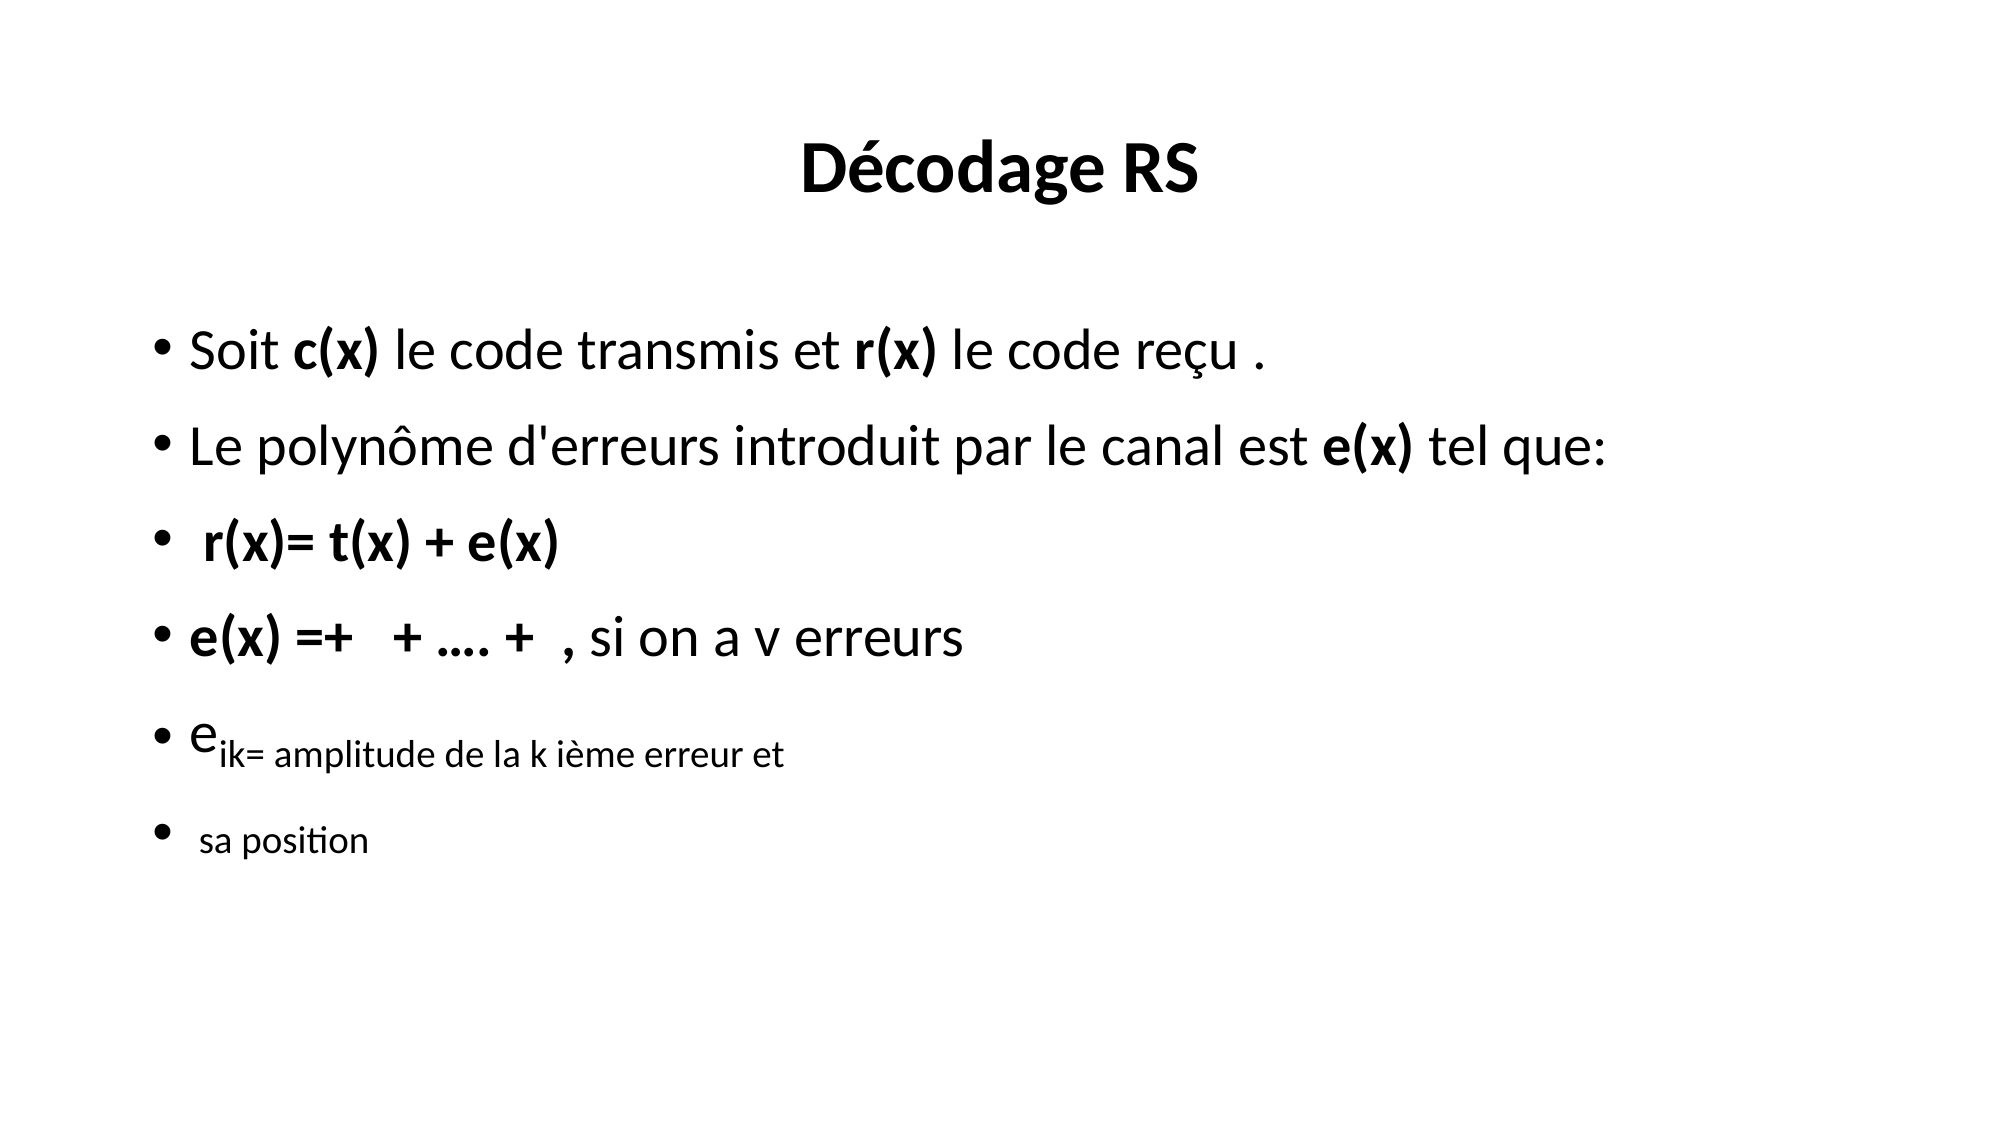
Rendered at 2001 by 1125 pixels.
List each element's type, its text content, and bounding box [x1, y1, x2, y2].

list Soit c(x) le code transmis et r(x) le code reçu . Le polynôme d'erreurs introduit par le canal est e(x) tel que: r(x)= t(x) + e(x) e(x) =+ + …. + , si on a v erreurs eik= amplitude de la k ième erreur et sa position [137, 299, 1863, 1014]
title Décodage RS [137, 59, 1863, 278]
